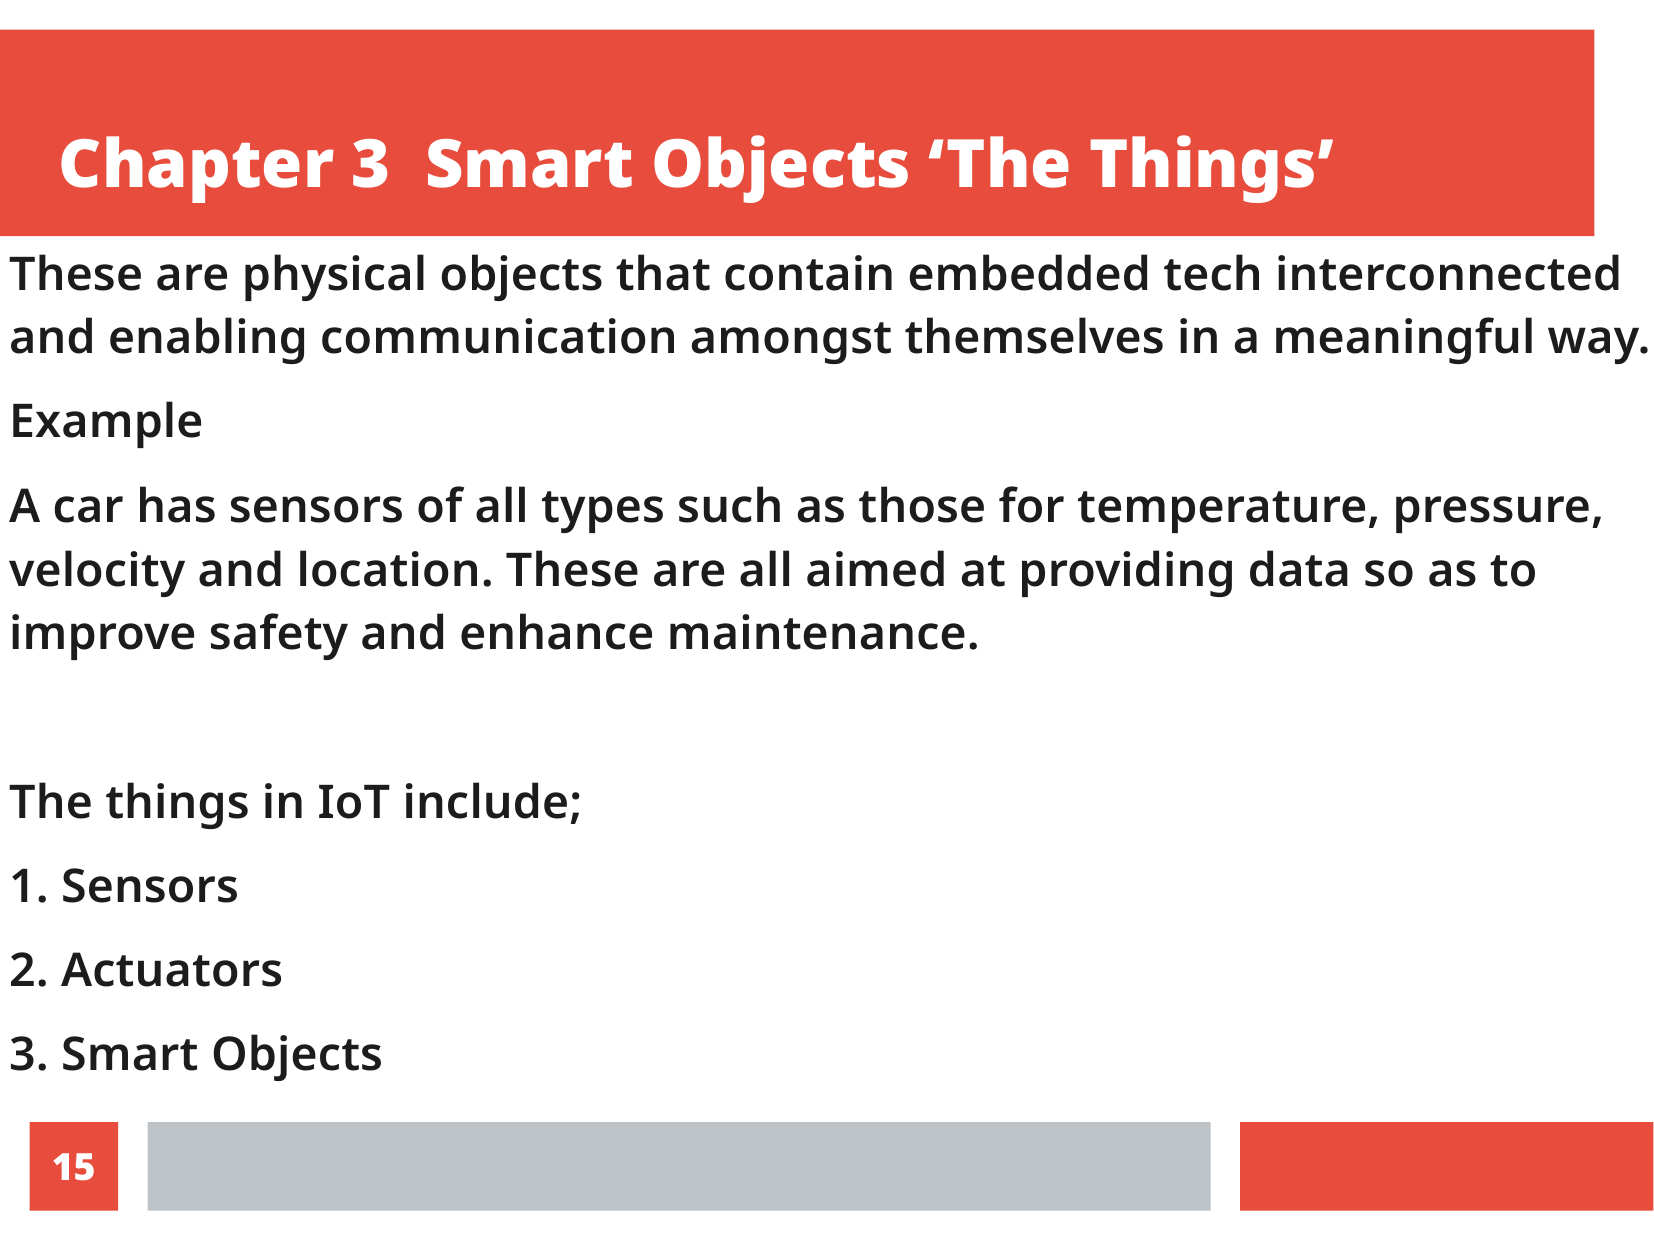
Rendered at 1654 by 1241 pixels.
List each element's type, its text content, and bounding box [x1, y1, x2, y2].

title Chapter 3 Smart Objects ‘The Things’ [59, 59, 1595, 207]
list These are physical objects that contain embedded tech interconnected and enabling communication amongst themselves in a meaningful way. Example A car has sensors of all types such as those for temperature, pressure, velocity and location. These are all aimed at providing data so as to improve safety and enhance maintenance. The things in IoT include; 1. Sensors 2. Actuators 3. Smart Objects [9, 240, 1654, 1111]
